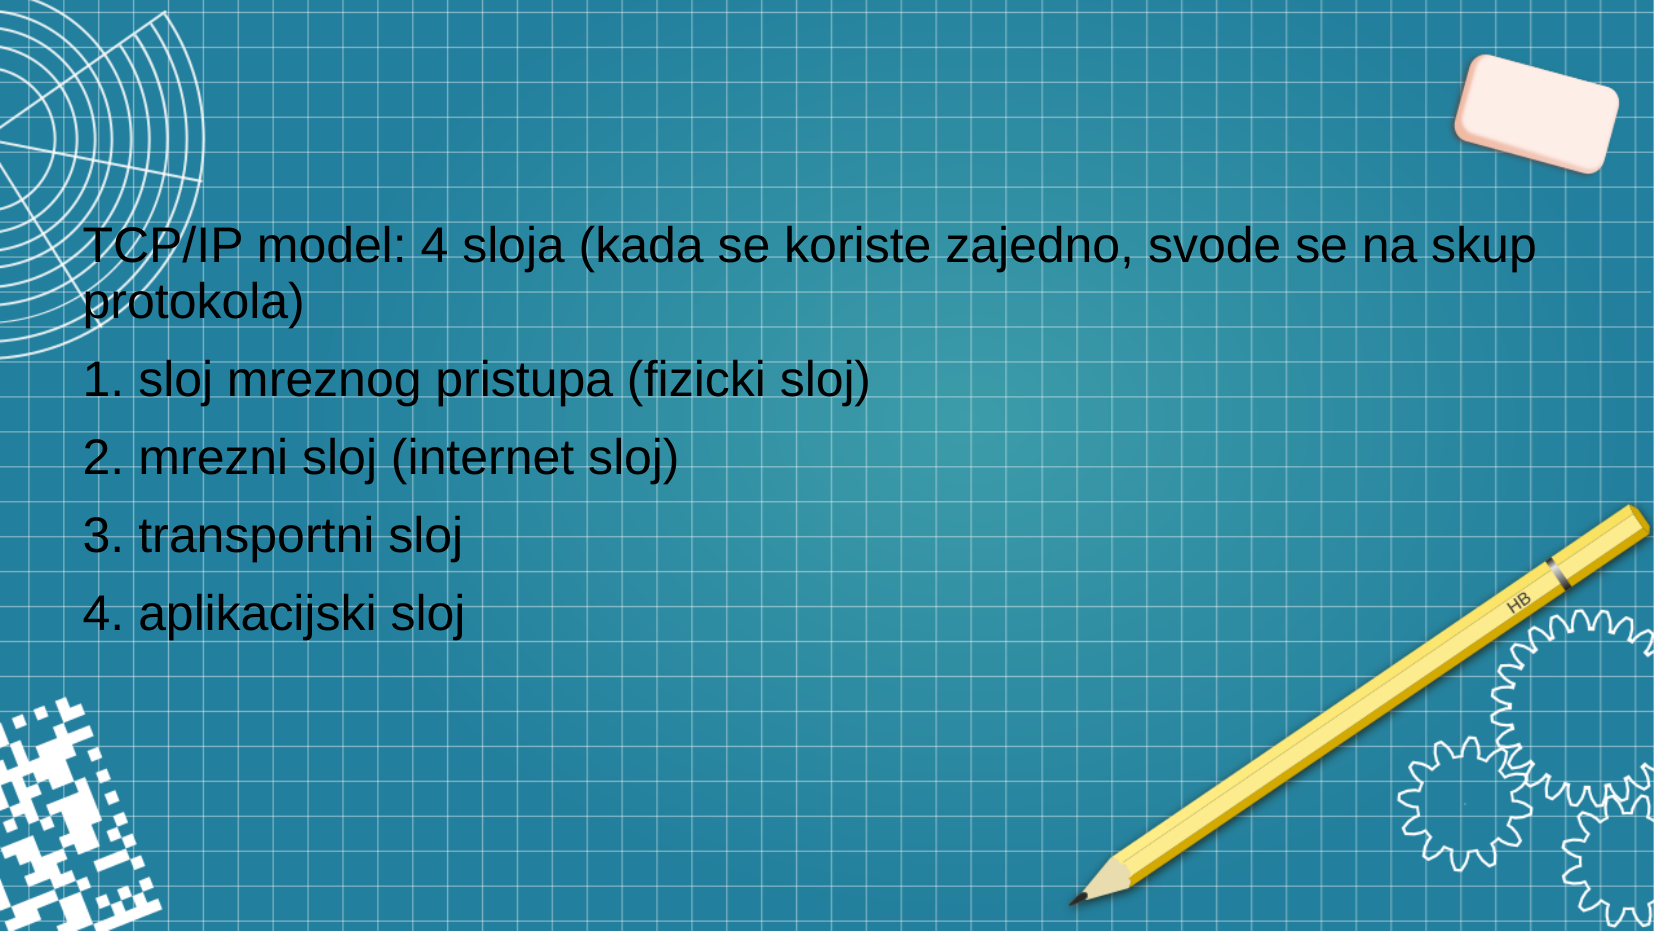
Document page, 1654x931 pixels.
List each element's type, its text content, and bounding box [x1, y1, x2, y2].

list TCP/IP model: 4 sloja (kada se koriste zajedno, svode se na skup protokola) 1. sloj mreznog pristupa (fizicki sloj) 2. mrezni sloj (internet sloj) 3. transportni sloj 4. aplikacijski sloj [82, 217, 1571, 758]
picture [0, 0, 1654, 931]
